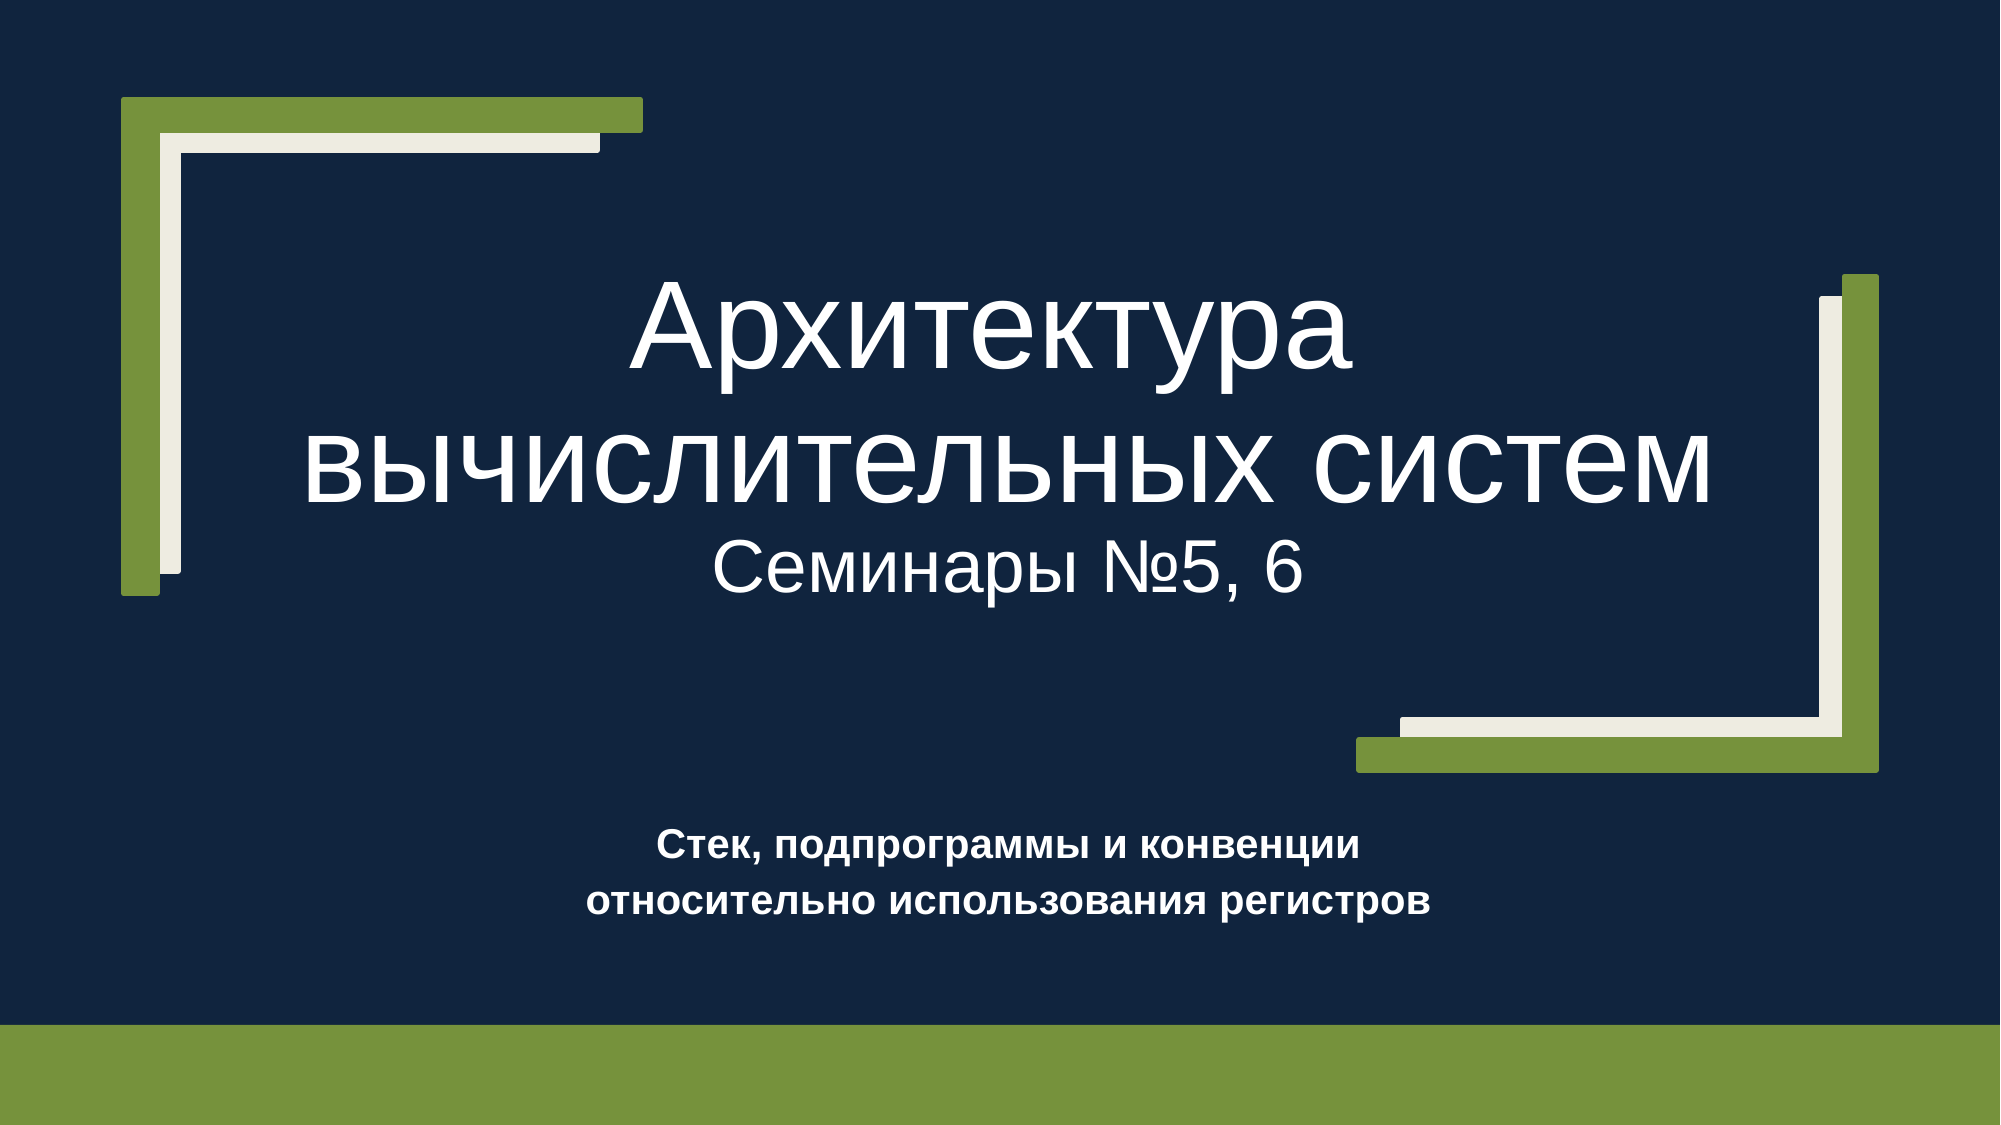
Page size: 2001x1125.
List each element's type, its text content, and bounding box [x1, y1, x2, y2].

subtitle Стек, подпрограммы и конвенции относительно использования регистров [65, 803, 1953, 982]
title Архитектура вычислительных систем Семинары №5, 6 [229, 188, 1789, 683]
